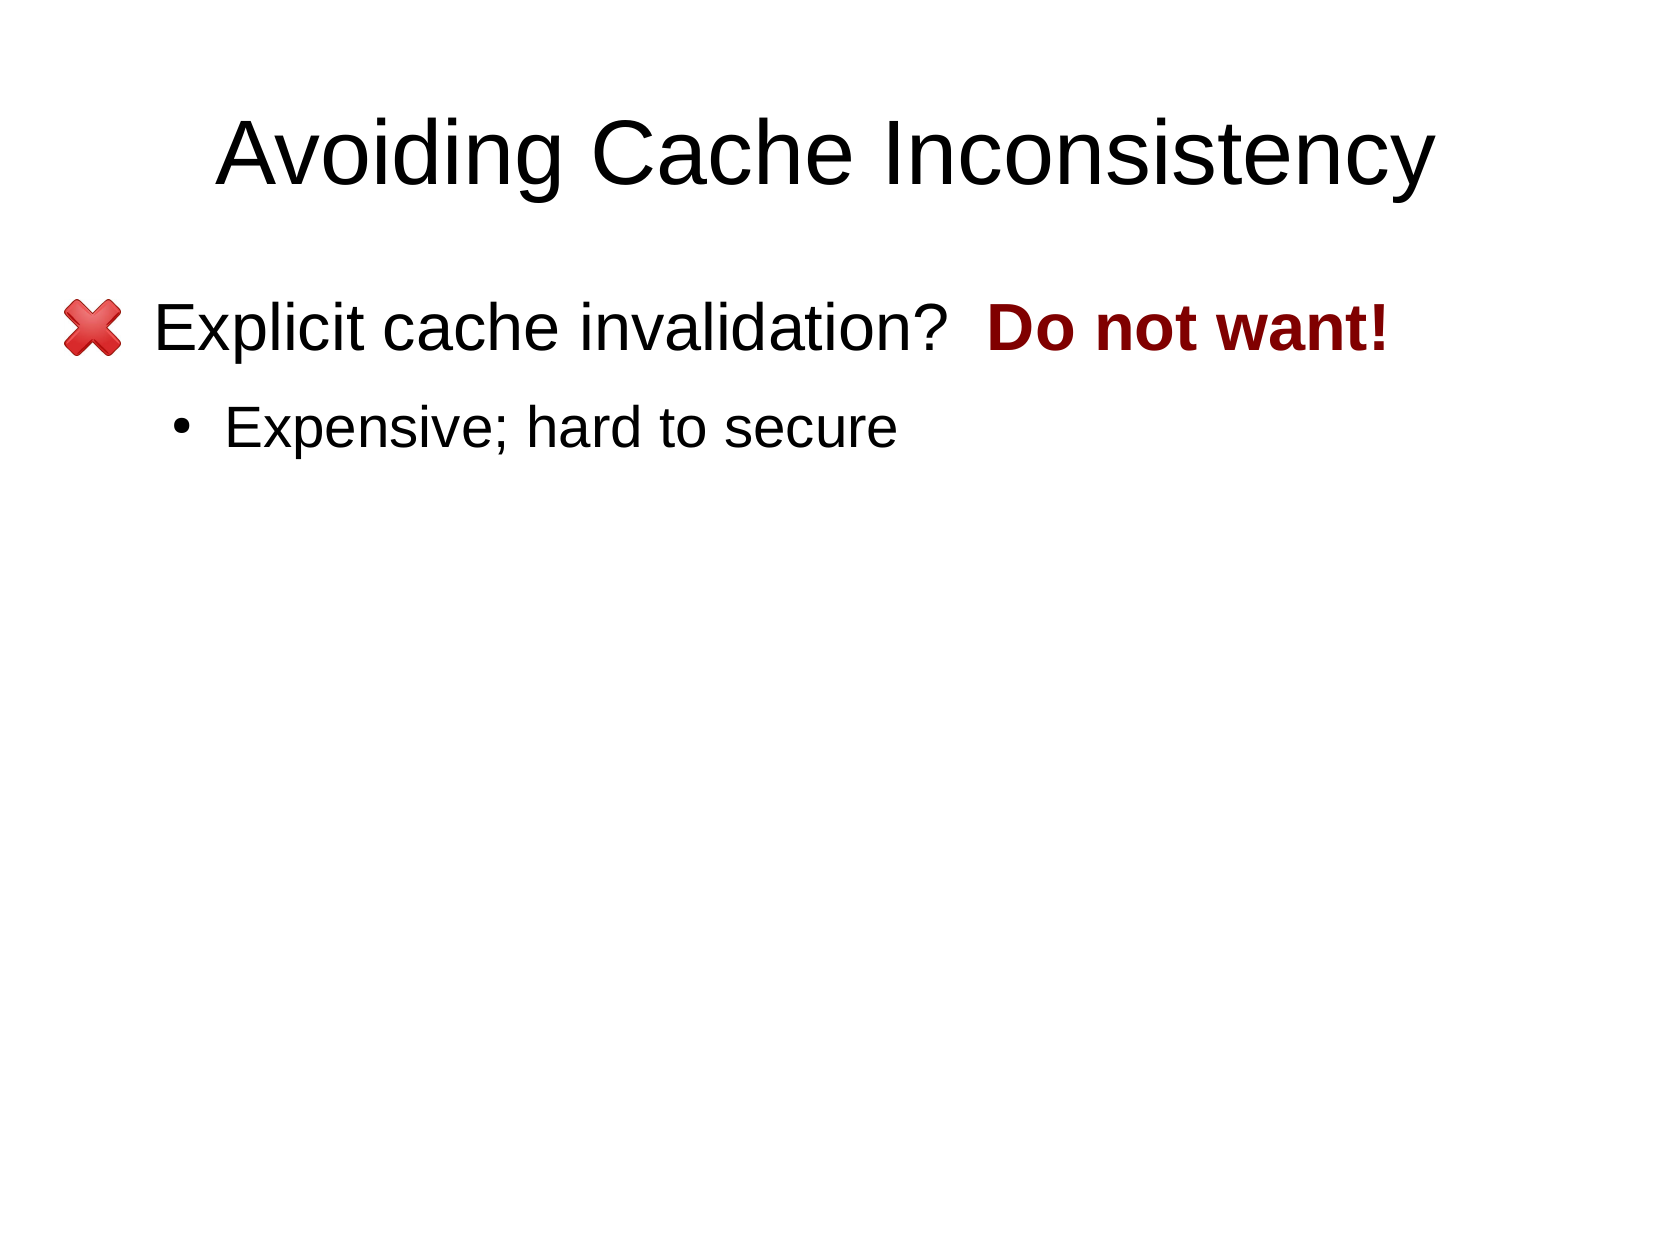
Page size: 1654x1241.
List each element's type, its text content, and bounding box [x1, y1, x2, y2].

title Avoiding Cache Inconsistency [82, 49, 1571, 257]
list Explicit cache invalidation? Do not want! Expensive; hard to secure [82, 290, 1571, 1109]
picture [64, 299, 121, 356]
